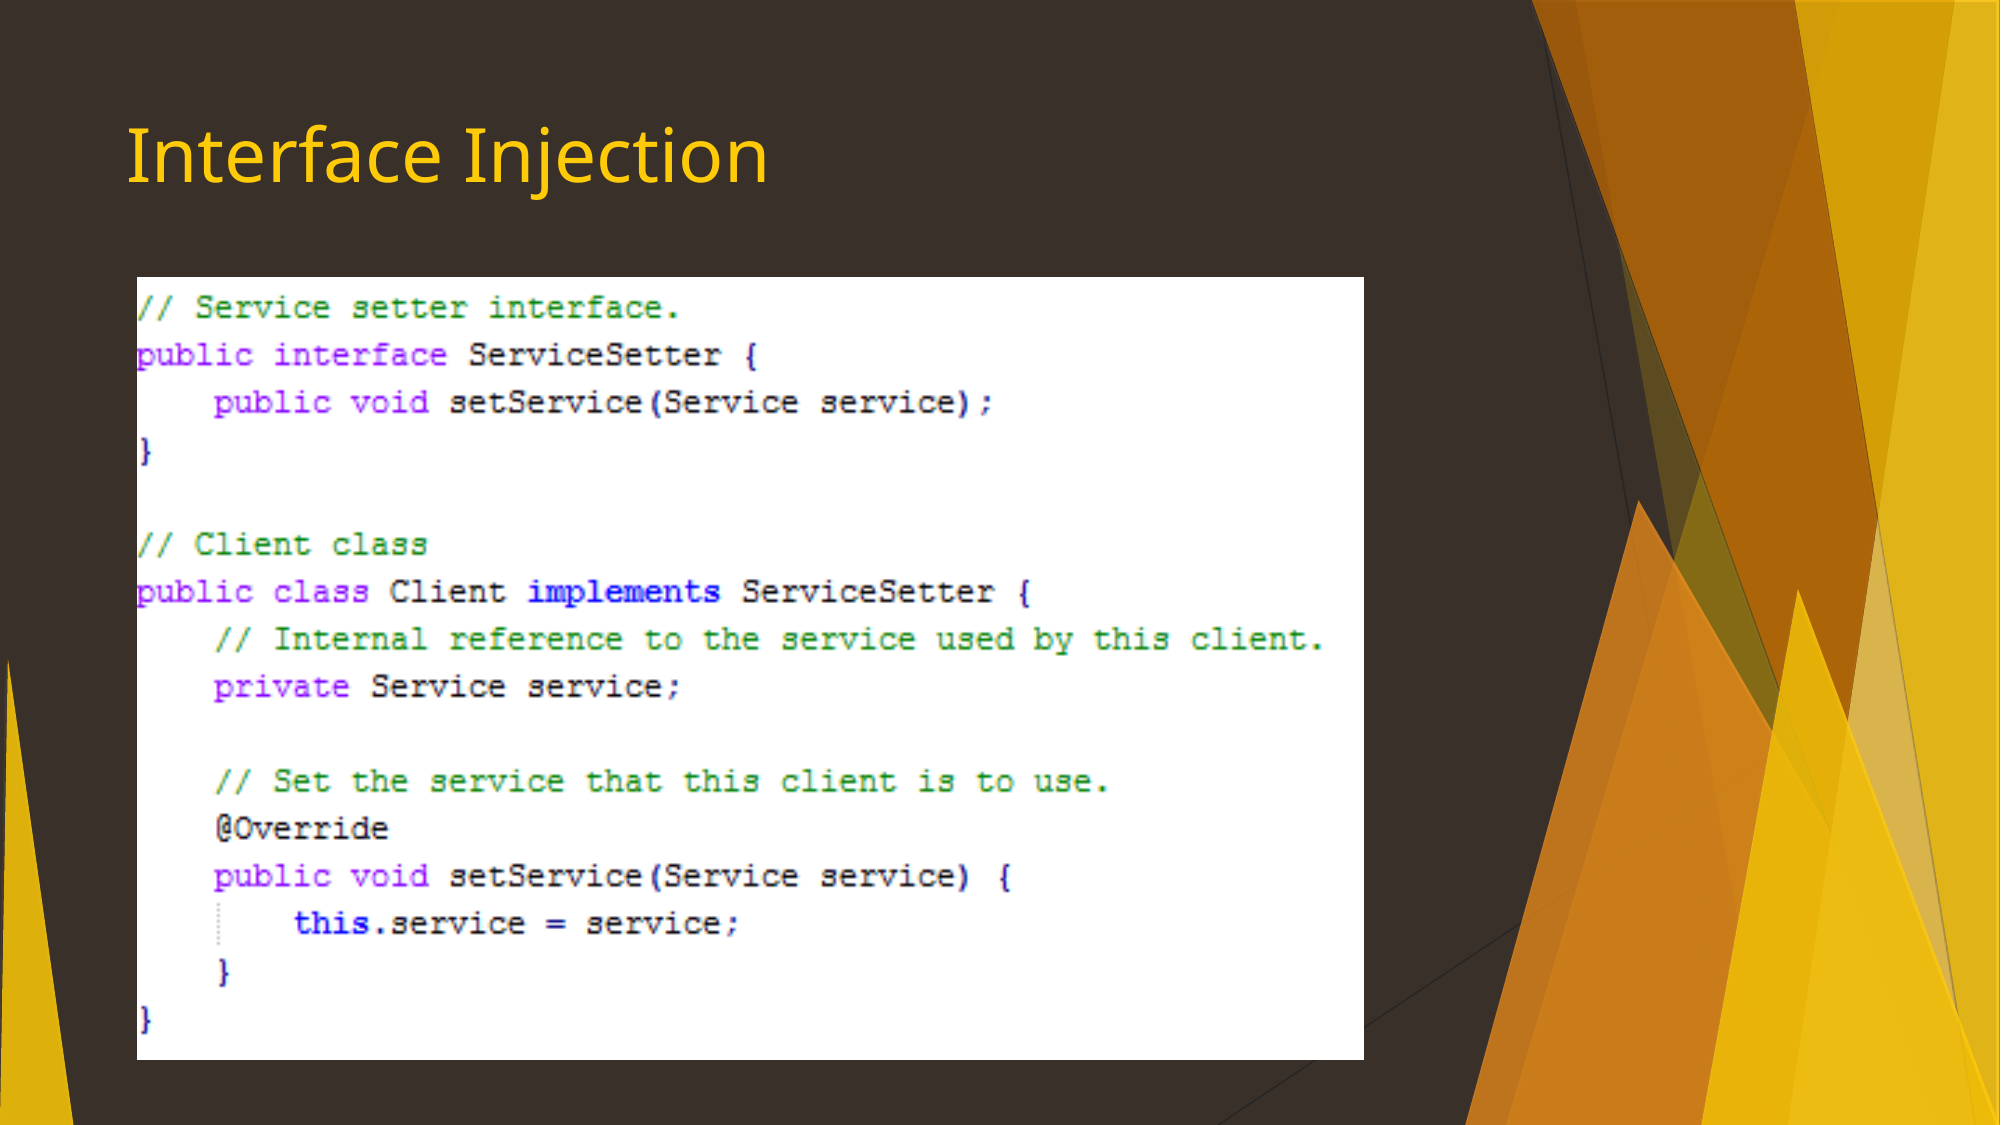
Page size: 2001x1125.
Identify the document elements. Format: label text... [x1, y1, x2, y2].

title Interface Injection [111, 99, 1522, 317]
picture [137, 277, 1364, 1061]
